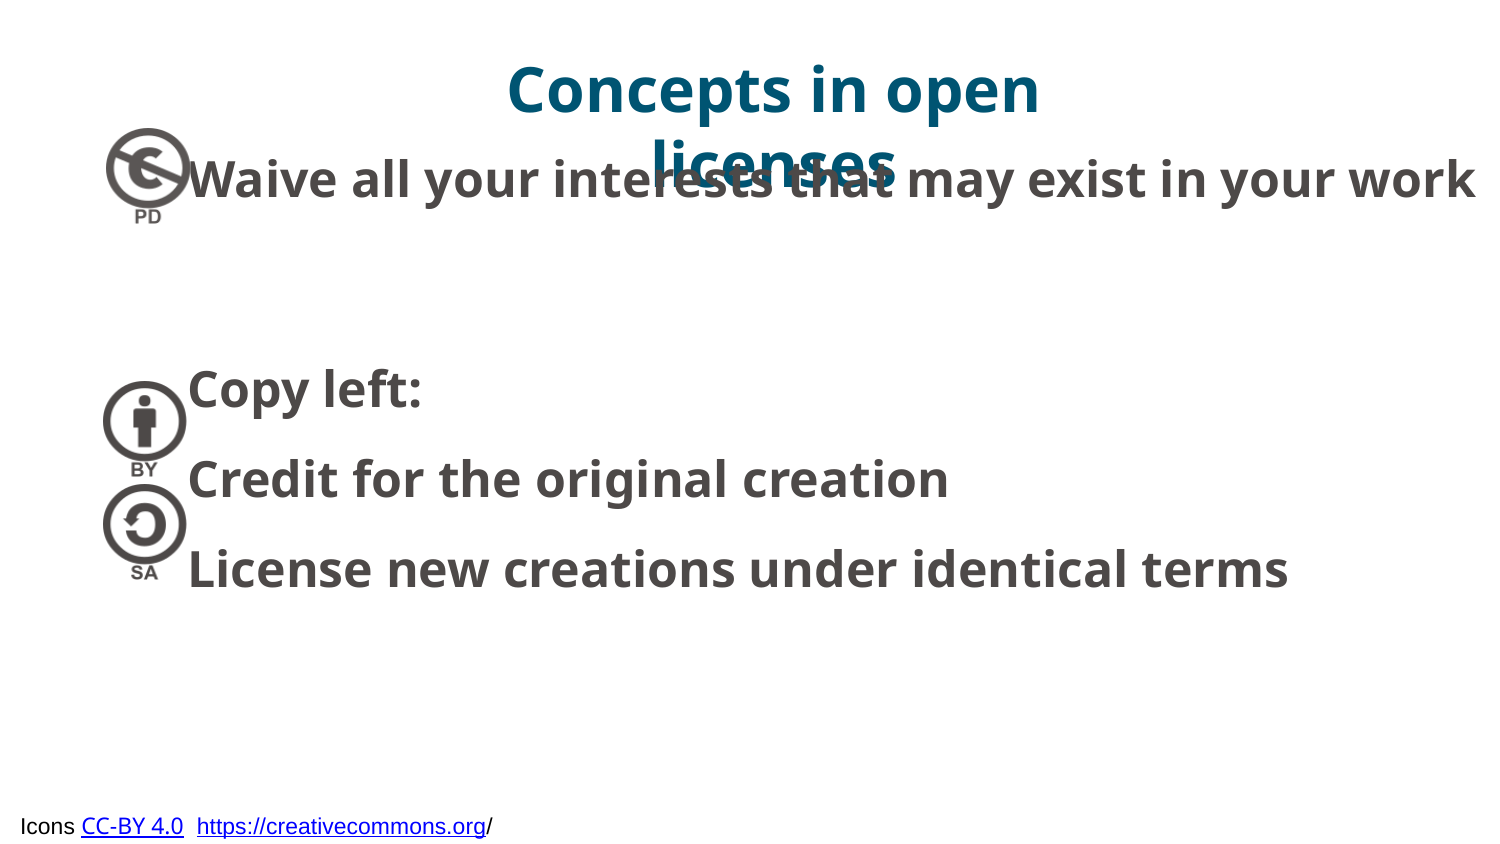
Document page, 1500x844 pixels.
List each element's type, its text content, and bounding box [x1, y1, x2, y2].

picture [103, 484, 187, 580]
picture [106, 128, 191, 224]
picture [103, 381, 187, 477]
text_box Waive all your interests that may exist in your work Copy left: Credit for the original creation License new creations under identical terms [176, 141, 1500, 818]
text_box Icons CC-BY 4.0 https://creativecommons.org/ [8, 806, 800, 844]
text_box Concepts in open licenses [395, 44, 1153, 141]
